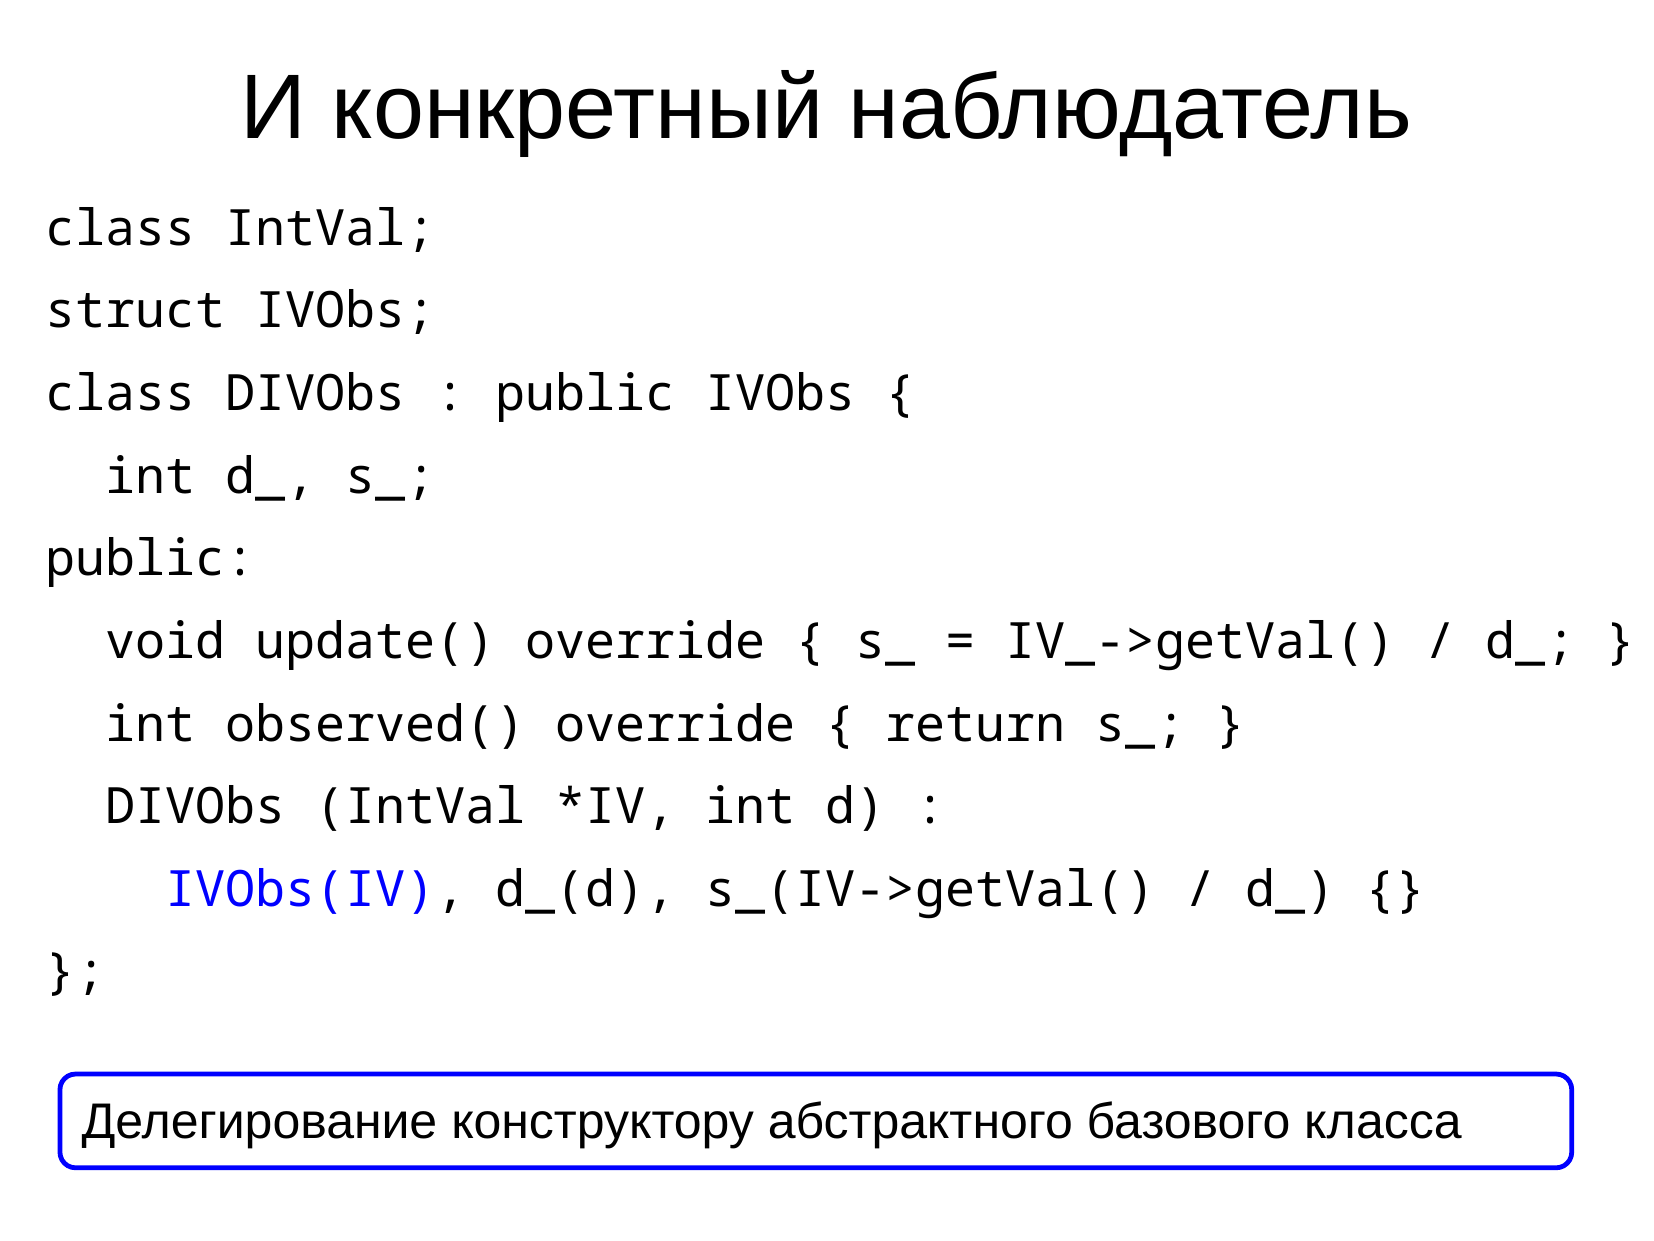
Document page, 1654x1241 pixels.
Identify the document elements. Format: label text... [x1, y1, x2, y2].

text_box Делегирование конструктору абстрактного базового класса [59, 1074, 1572, 1168]
list class IntVal; struct IVObs; class DIVObs : public IVObs { int d_, s_; public: void update() override { s_ = IV_->getVal() / d_; } int observed() override { return s_; } DIVObs (IntVal *IV, int d) : IVObs(IV), d_(d), s_(IV->getVal() / d_) {} }; [45, 191, 1636, 1047]
title И конкретный наблюдатель [82, 2, 1571, 191]
